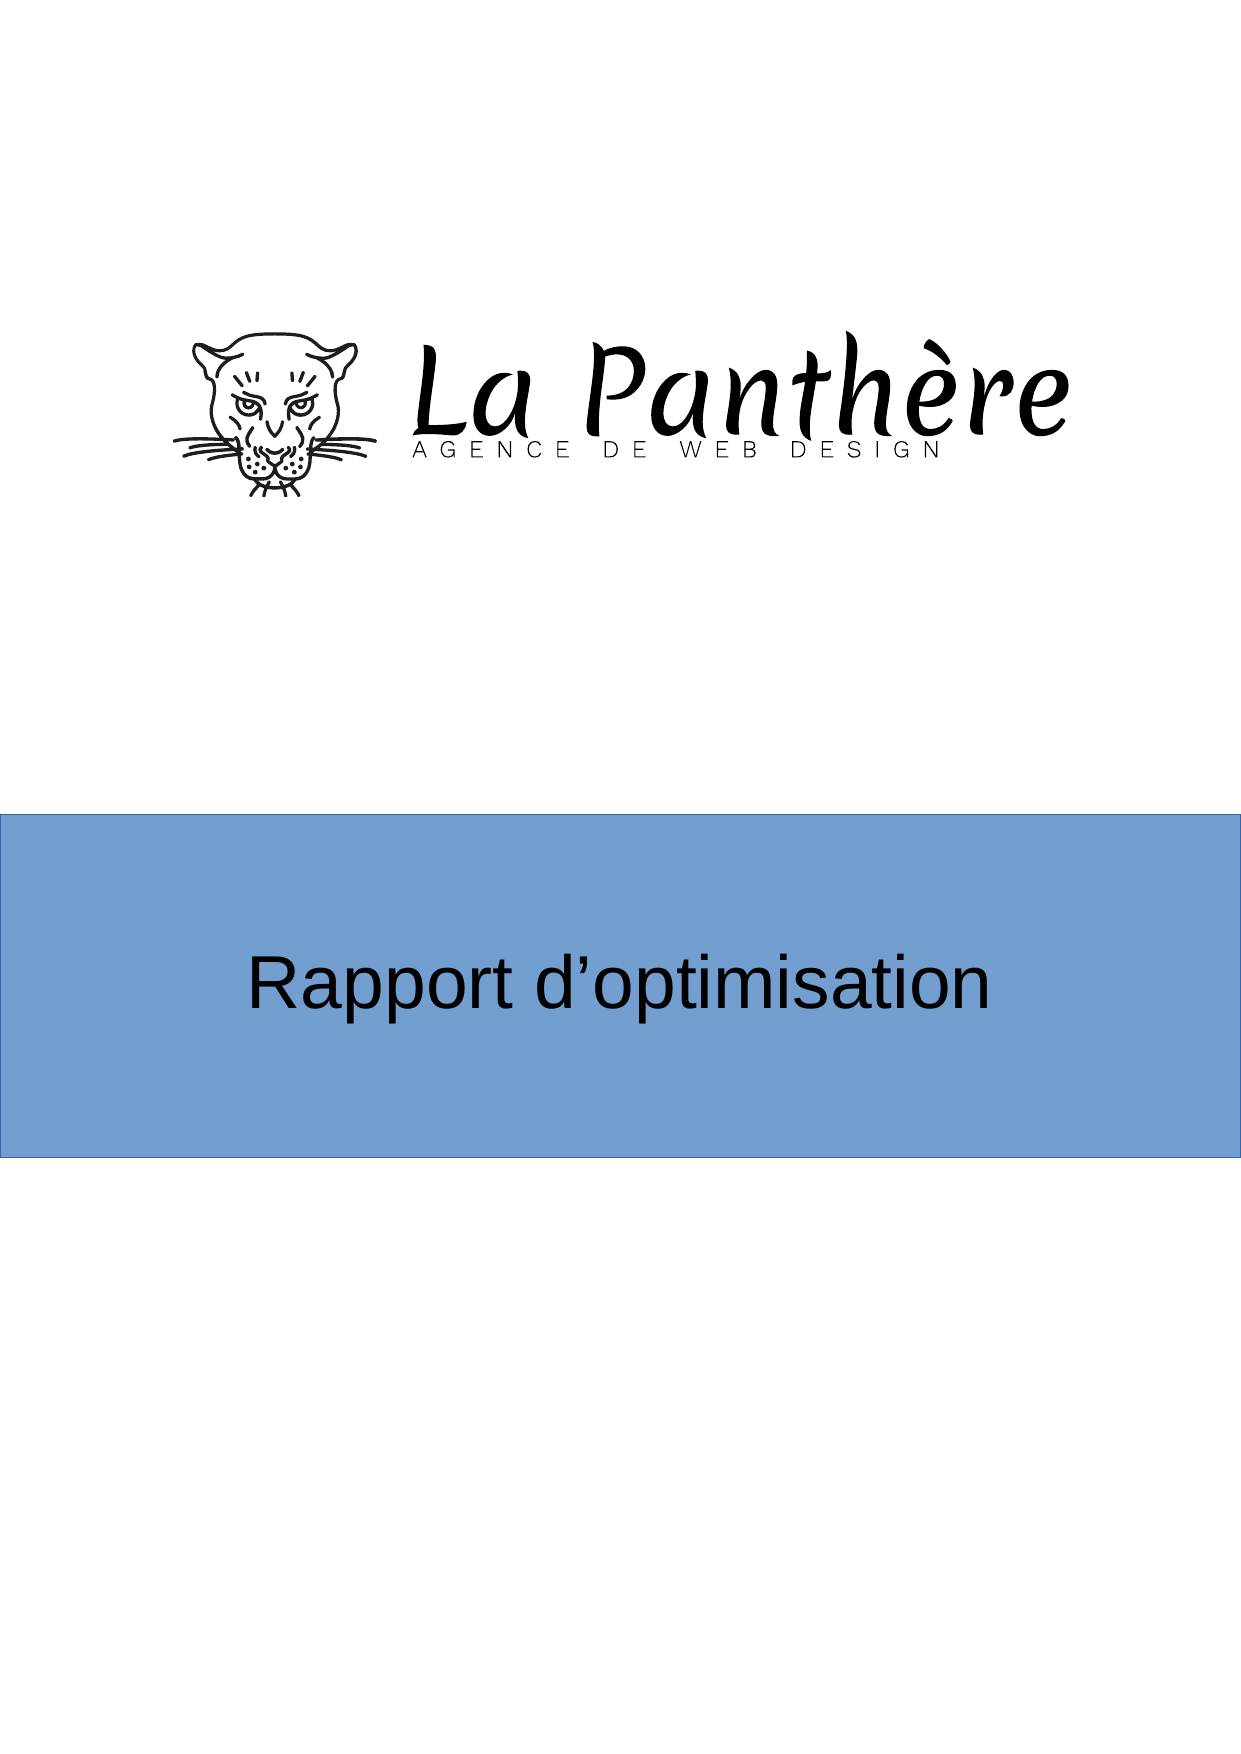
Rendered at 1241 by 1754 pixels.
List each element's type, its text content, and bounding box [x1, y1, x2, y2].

text_box Rapport d’optimisation [231, 933, 1009, 1032]
text_box [0, 814, 1241, 1158]
picture [171, 330, 1069, 497]
